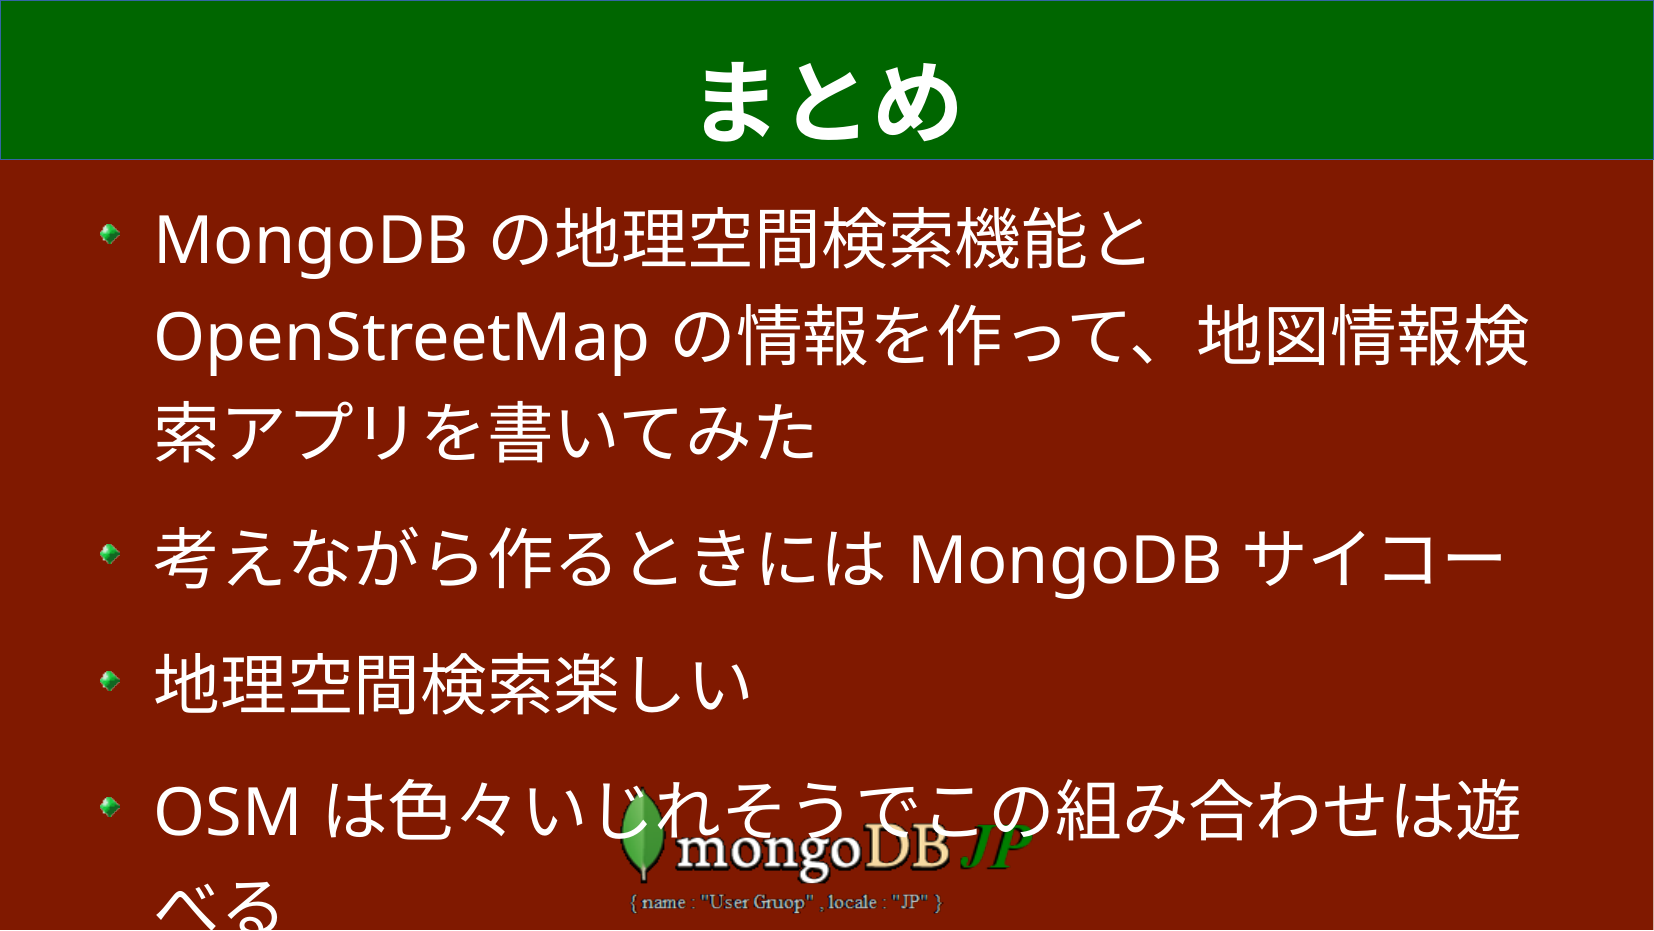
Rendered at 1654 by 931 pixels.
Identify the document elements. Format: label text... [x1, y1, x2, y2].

list MongoDBの地理空間検索機能とOpenStreetMapの情報を作って、地図情報検索アプリを書いてみた 考えながら作るときにはMongoDBサイコー 地理空間検索楽しい OSMは色々いじれそうでこの組み合わせは遊べる 地図ならGoogle Mapという思い込みはやめよう！ [82, 185, 1571, 774]
picture [999, 792, 1020, 826]
title まとめ [82, 37, 1571, 156]
picture [100, 797, 120, 817]
picture [616, 784, 1047, 931]
